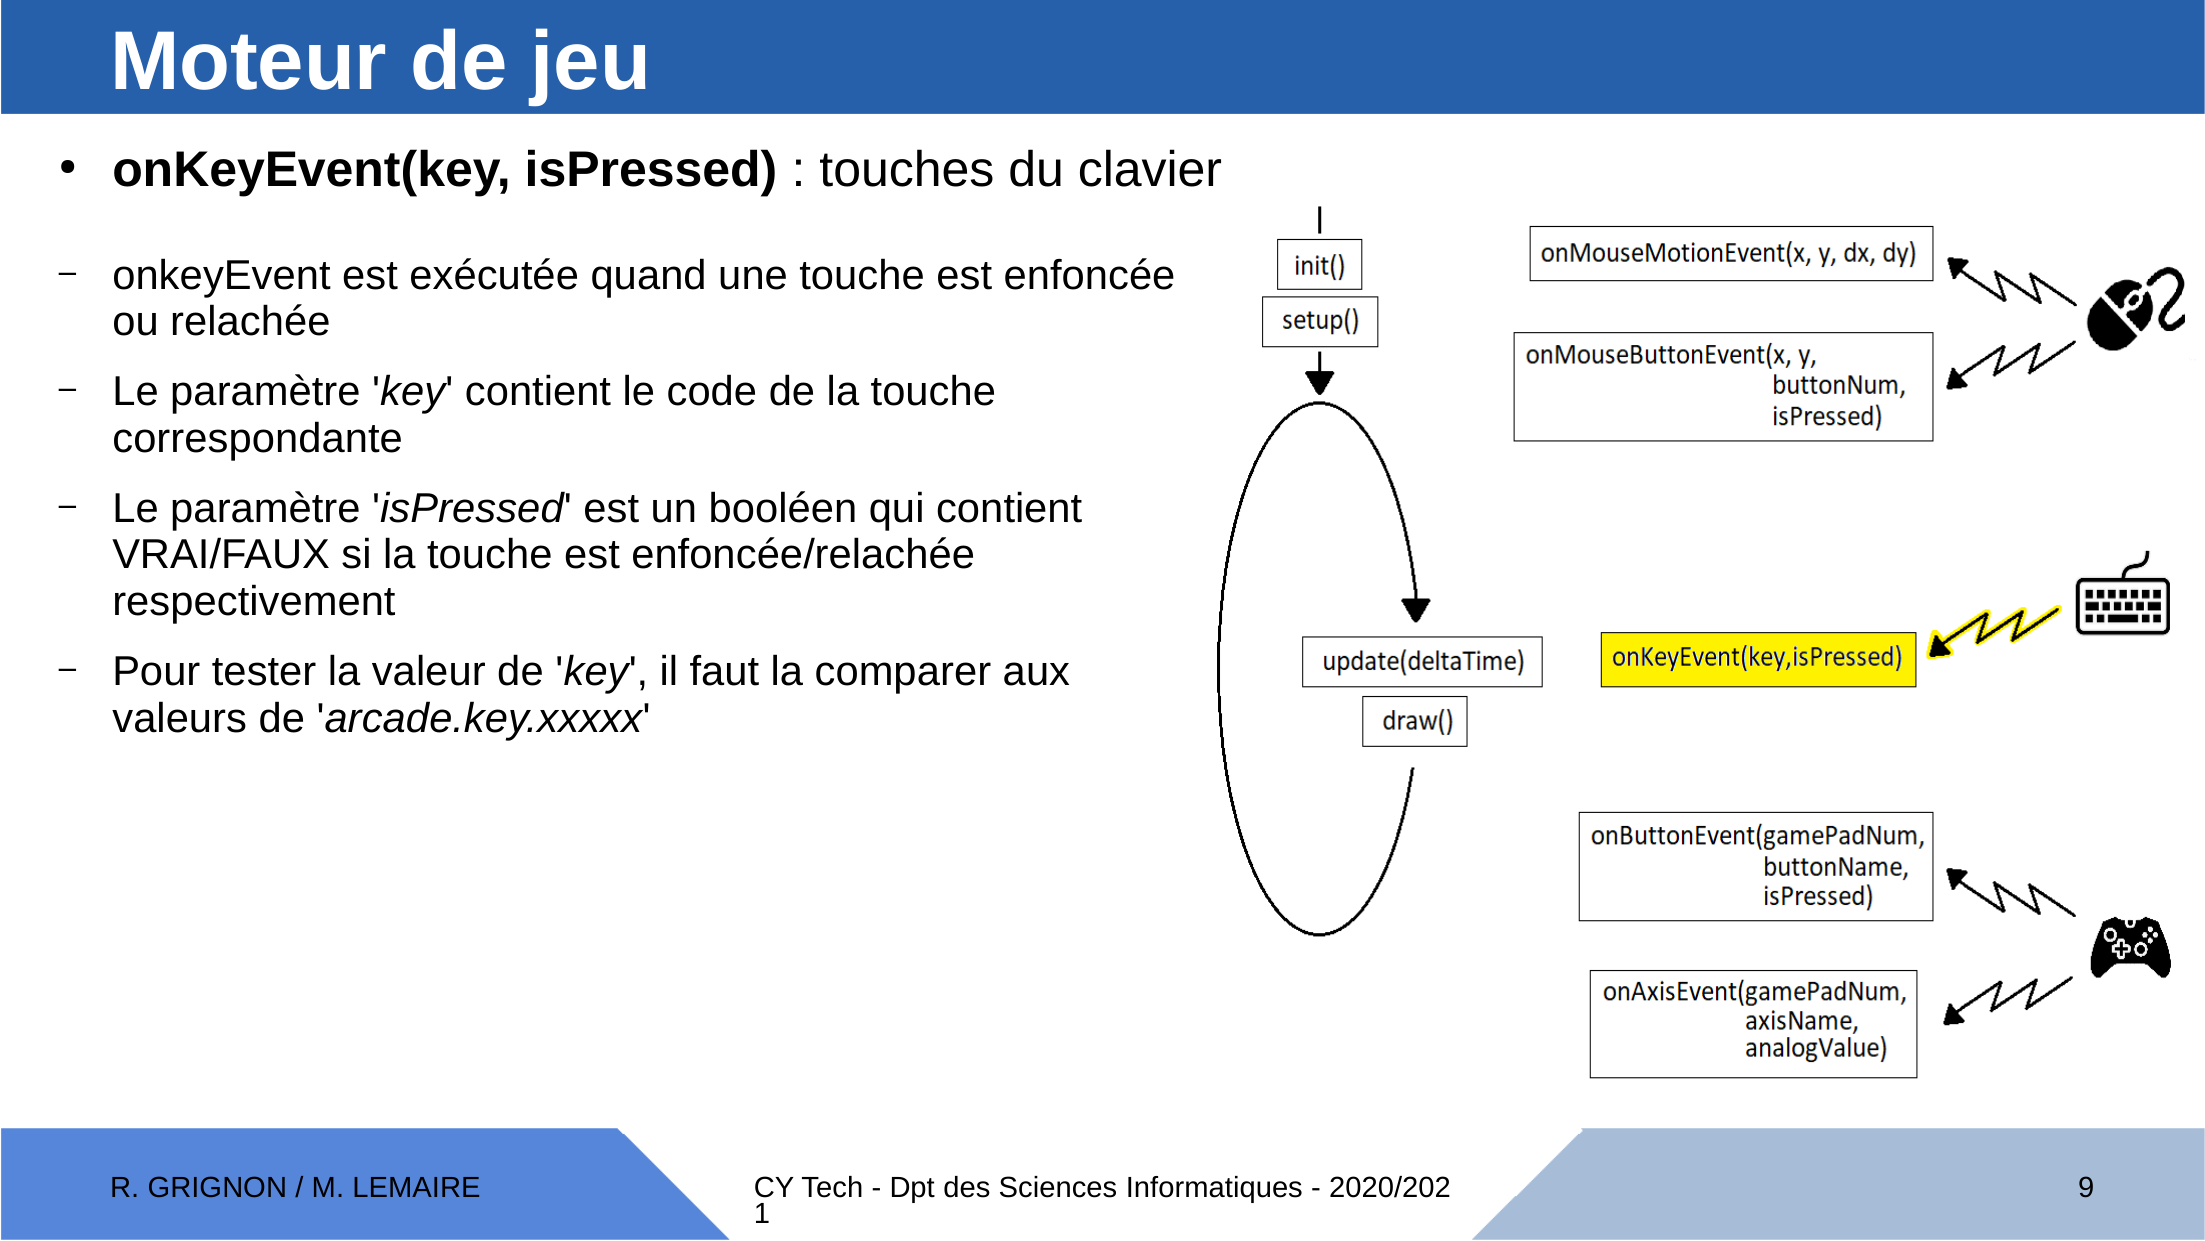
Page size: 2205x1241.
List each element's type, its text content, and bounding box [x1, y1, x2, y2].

list onKeyEvent(key, isPressed) : touches du clavier [41, 211, 1210, 315]
picture [280, 315, 288, 322]
picture [131, 315, 138, 322]
picture [141, 315, 152, 322]
list onkeyEvent est exécutée quand une touche est enfoncée ou relachée Le paramètre 'key' contient le code de la touche correspondante Le paramètre 'isPressed' est un booléen qui contient VRAI/FAUX si la touche est enfoncée/relachée respectivement Pour tester la valeur de 'key', il faut la comparer aux valeurs de 'arcade.key.xxxxx' [0, 322, 1207, 1129]
picture [213, 315, 232, 322]
picture [313, 315, 324, 322]
picture [203, 315, 210, 322]
picture [190, 315, 201, 322]
picture [290, 315, 301, 322]
picture [177, 315, 188, 322]
picture [267, 315, 277, 322]
picture [0, 0, 2205, 1241]
picture [245, 315, 263, 322]
picture [235, 315, 243, 322]
picture [118, 315, 129, 322]
picture [155, 315, 173, 322]
picture [303, 315, 311, 322]
title Moteur de jeu [110, 49, 2095, 211]
